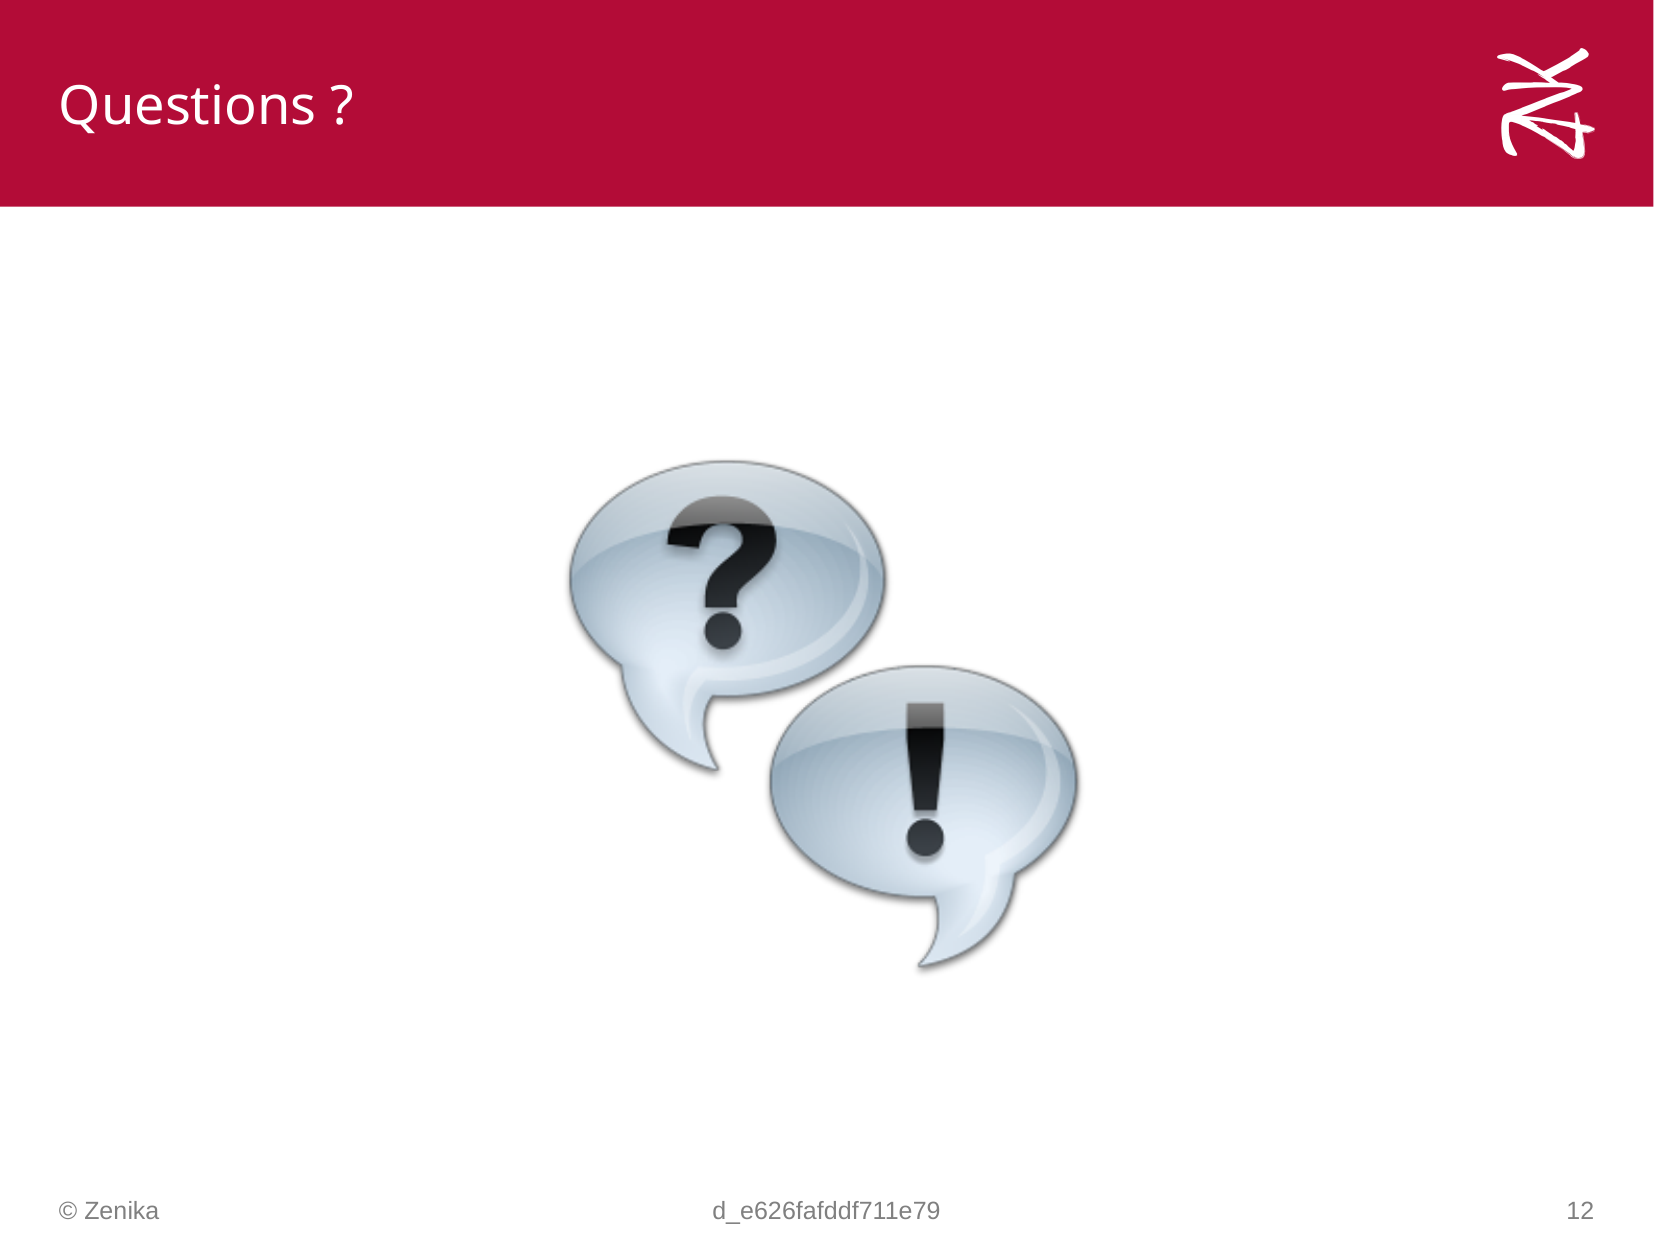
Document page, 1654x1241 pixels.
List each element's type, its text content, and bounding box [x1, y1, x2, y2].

picture [560, 447, 1094, 982]
title Questions ? [59, 29, 1595, 178]
